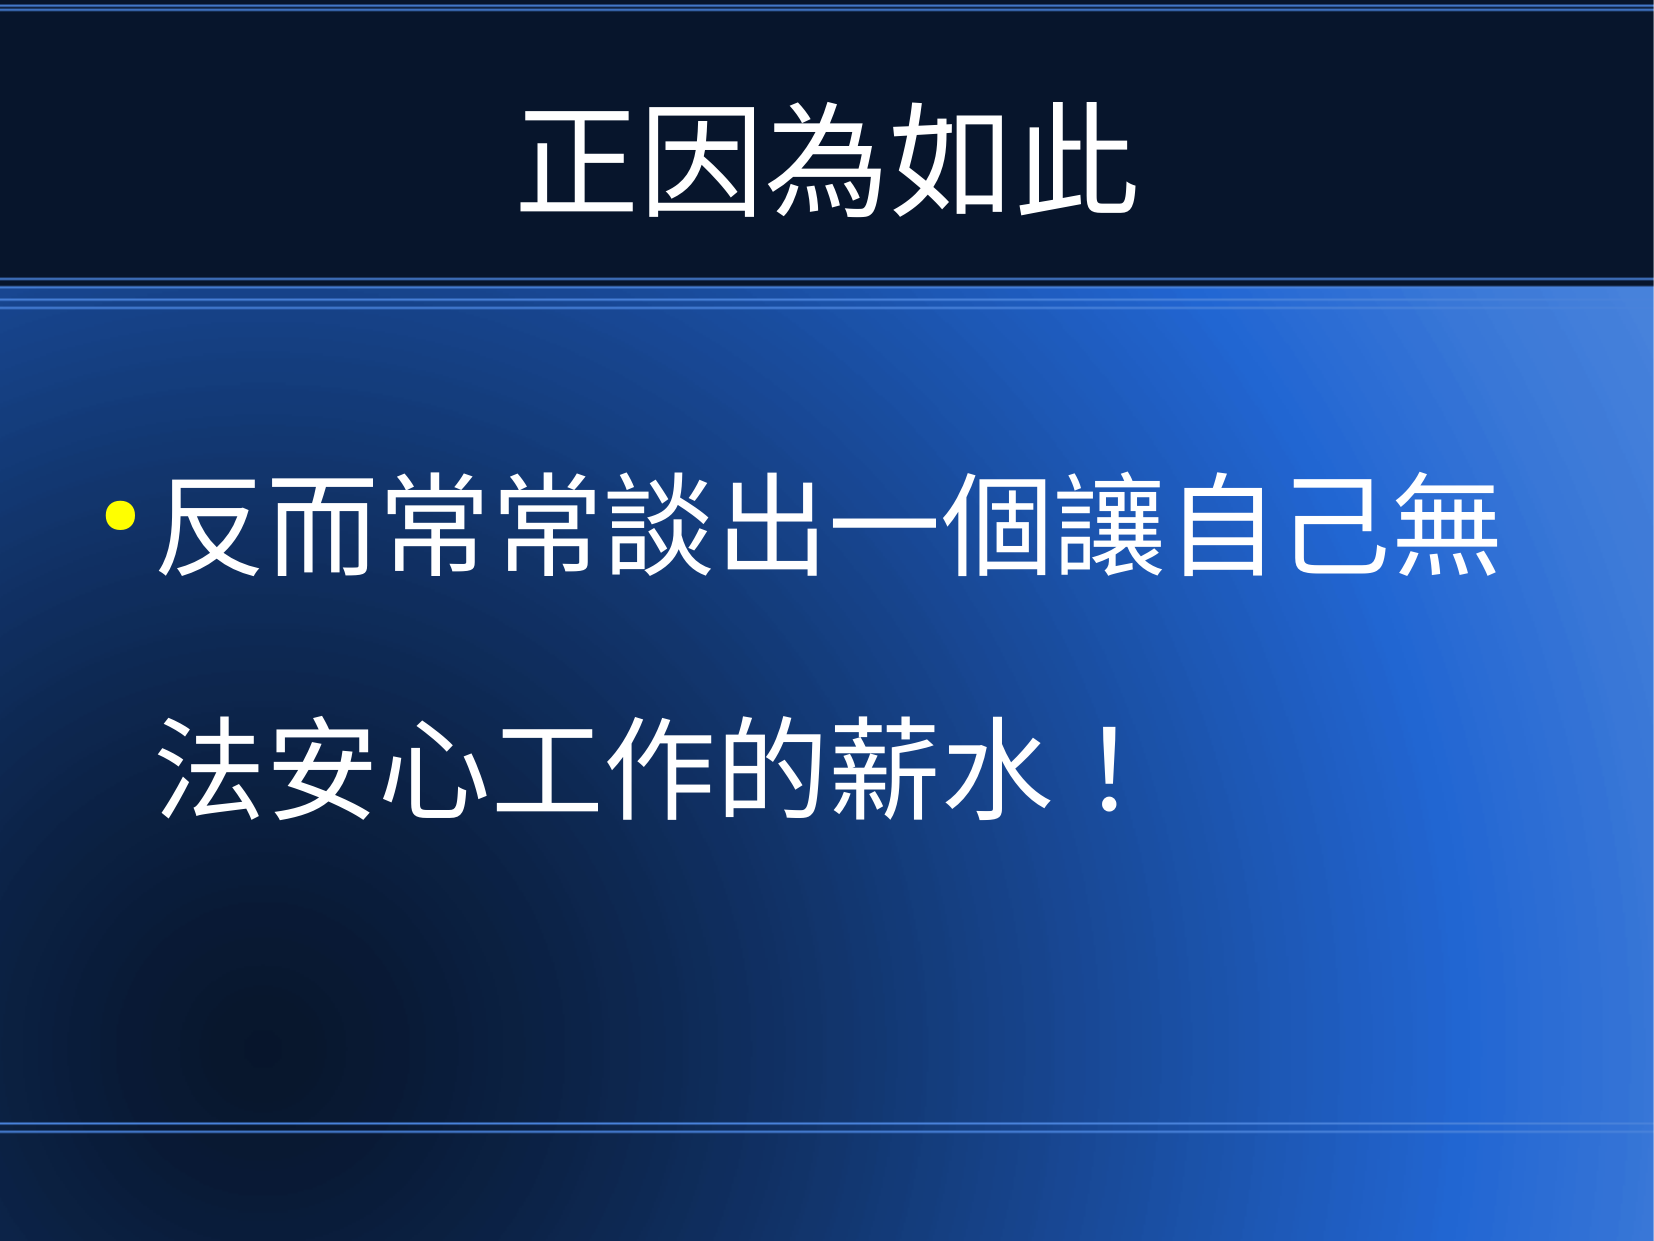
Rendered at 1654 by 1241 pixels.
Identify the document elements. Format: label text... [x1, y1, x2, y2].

picture [0, 0, 1654, 1241]
list 反而常常談出一個讓自己無法安心工作的薪水！ [82, 355, 1571, 1241]
title 正因為如此 [82, 49, 1571, 257]
